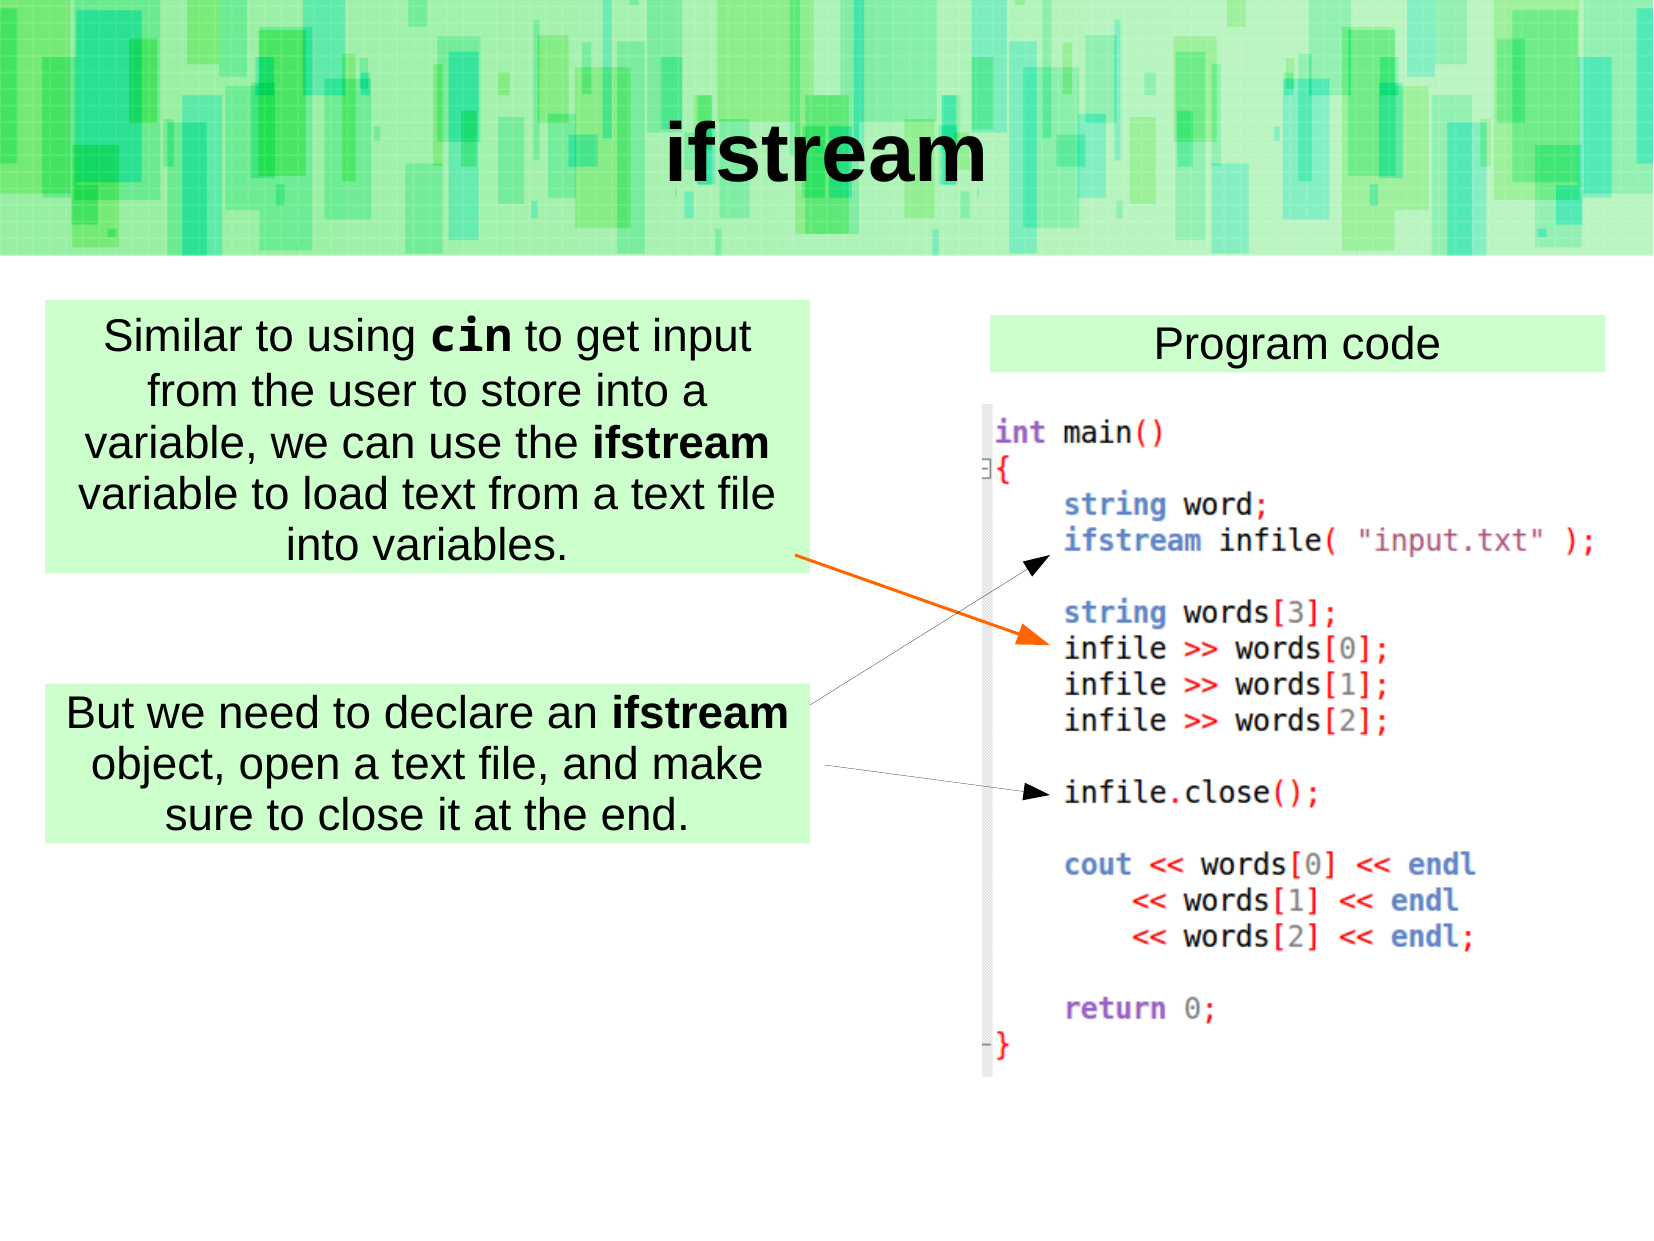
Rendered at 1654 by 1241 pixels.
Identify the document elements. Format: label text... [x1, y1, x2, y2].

text_box But we need to declare an ifstream object, open a text file, and make sure to close it at the end. [45, 683, 811, 844]
text_box Similar to using cin to get input from the user to store into a variable, we can use the ifstream variable to load text from a text file into variables. [45, 303, 811, 571]
title ifstream [82, 49, 1571, 257]
picture [0, 0, 1654, 1241]
text_box Program code [990, 315, 1606, 373]
